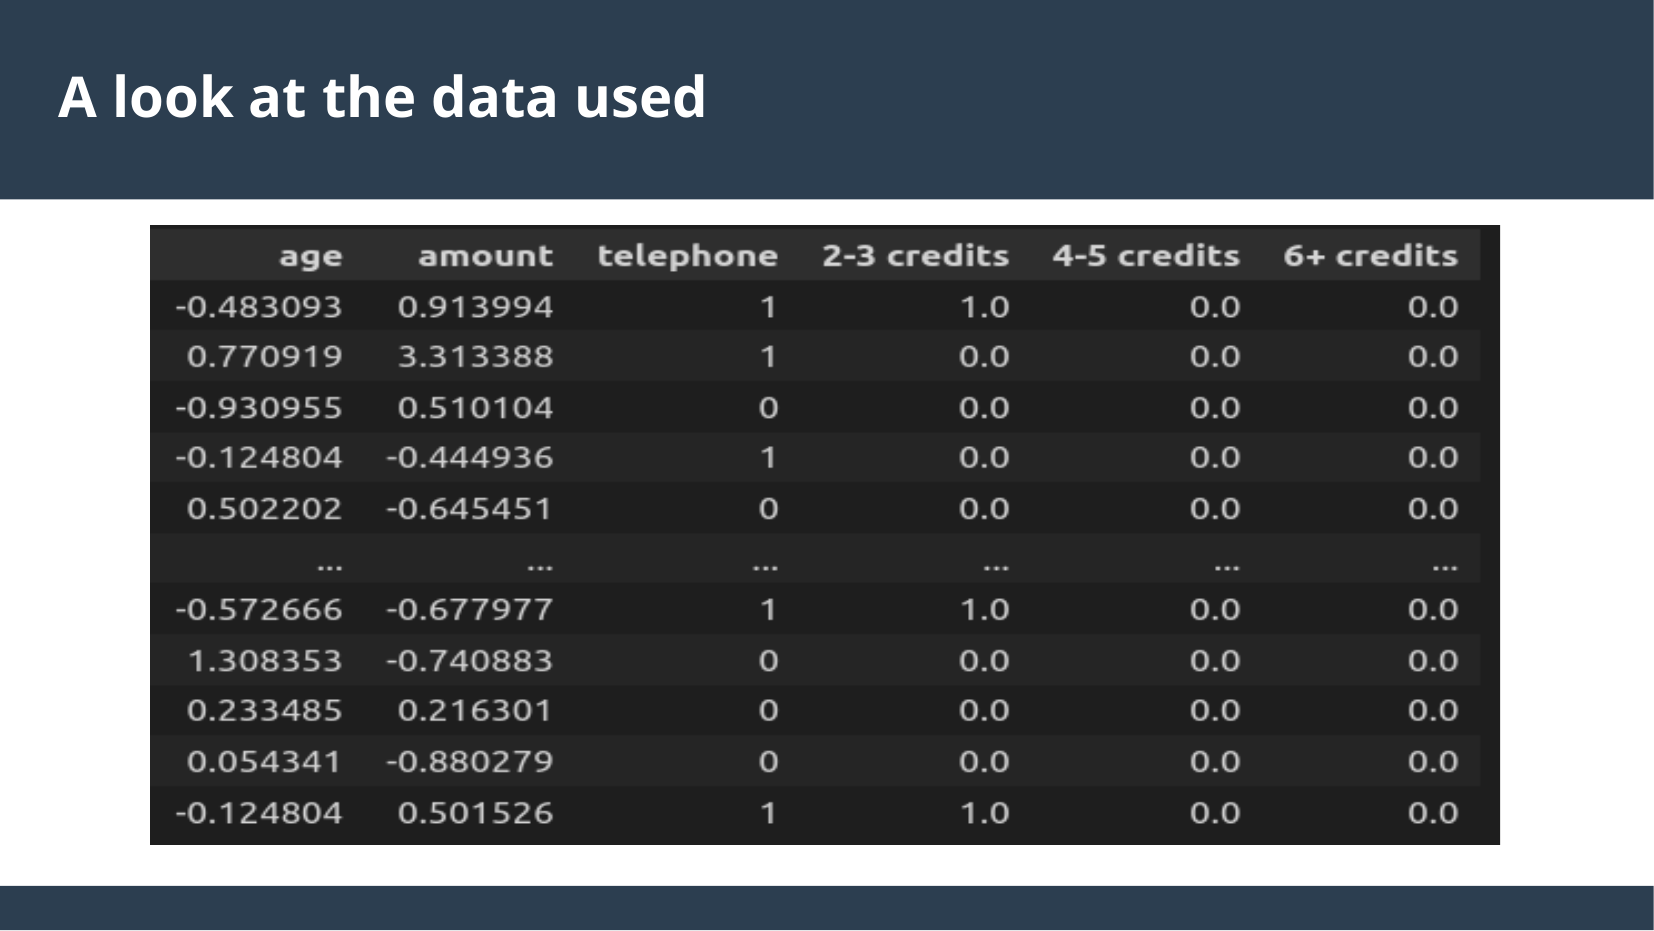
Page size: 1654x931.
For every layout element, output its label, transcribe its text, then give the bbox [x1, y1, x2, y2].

picture [150, 225, 1501, 846]
title A look at the data used [59, 37, 1595, 155]
